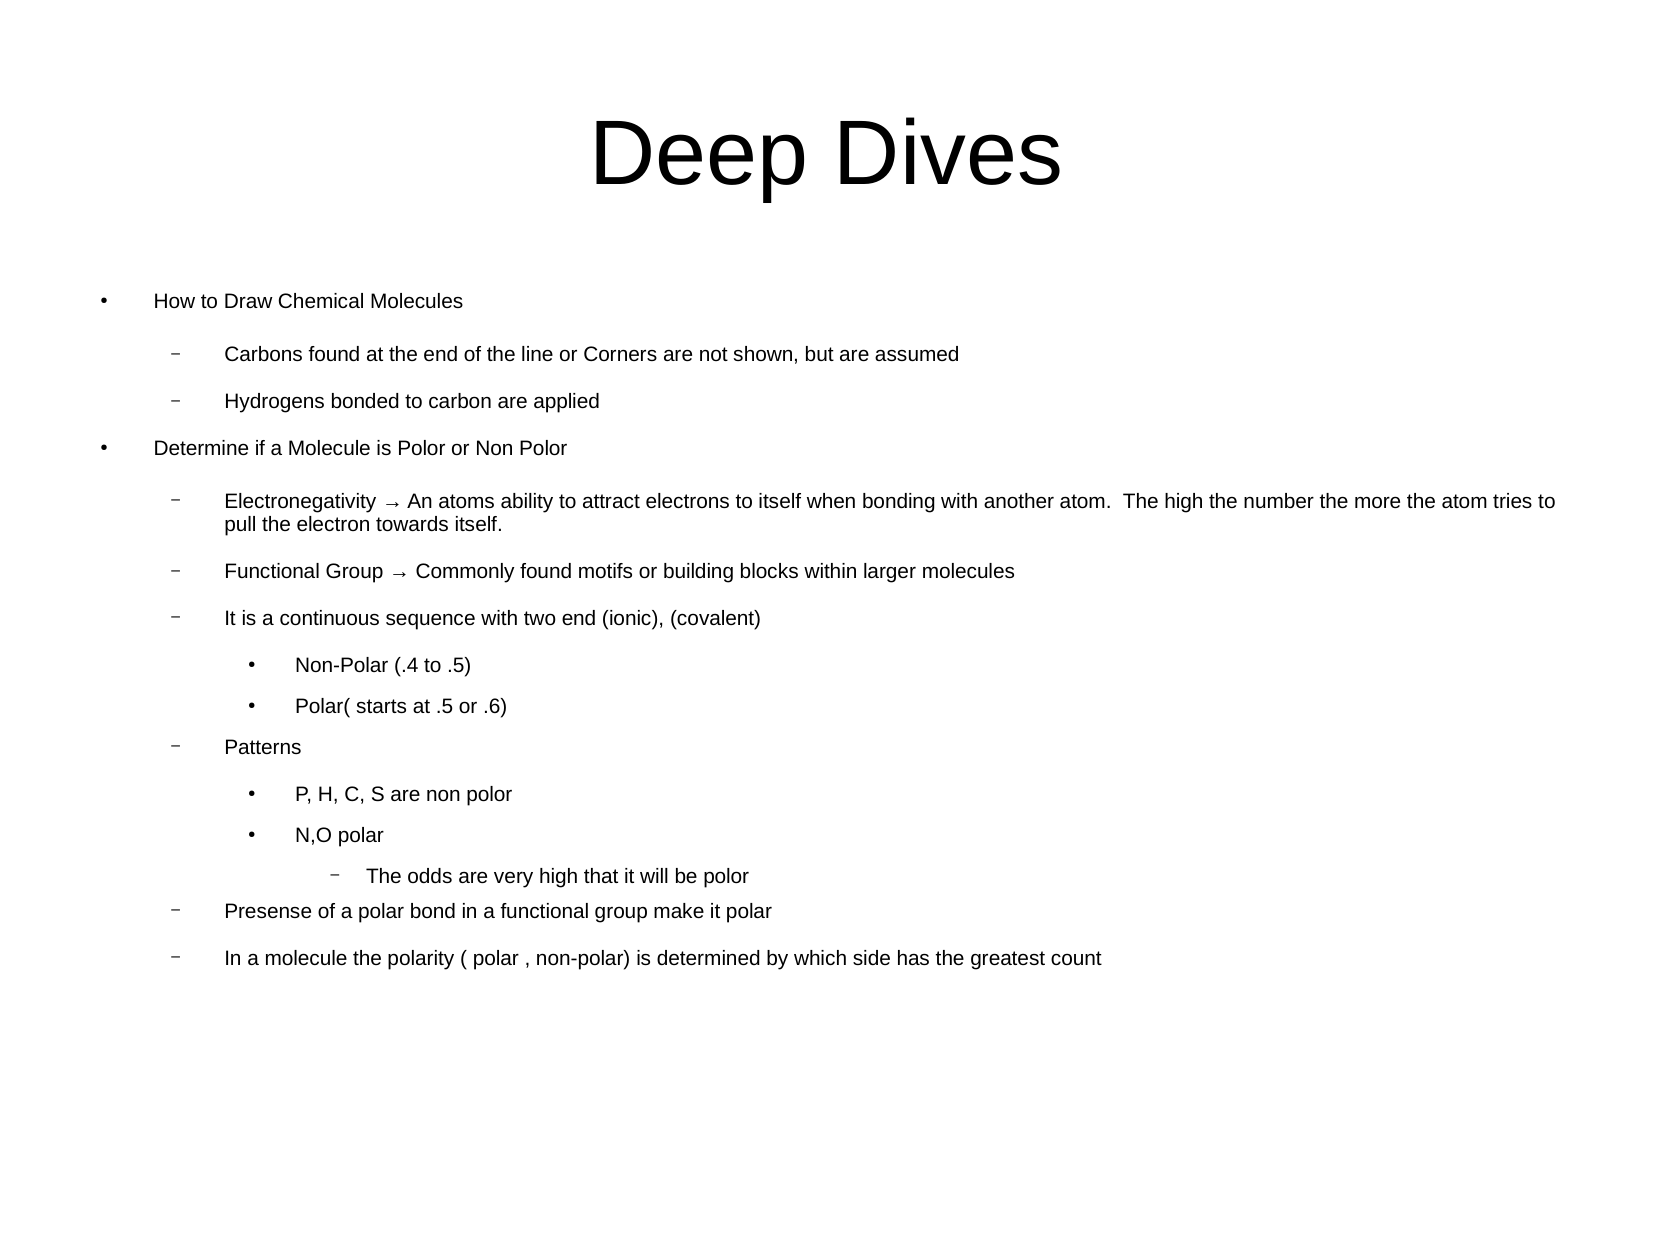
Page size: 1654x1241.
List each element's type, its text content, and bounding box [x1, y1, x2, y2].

title Deep Dives [82, 49, 1571, 257]
list How to Draw Chemical Molecules Carbons found at the end of the line or Corners are not shown, but are assumed Hydrogens bonded to carbon are applied Determine if a Molecule is Polor or Non Polor Electronegativity → An atoms ability to attract electrons to itself when bonding with another atom. The high the number the more the atom tries to pull the electron towards itself. Functional Group → Commonly found motifs or building blocks within larger molecules It is a continuous sequence with two end (ionic), (covalent) Non-Polar (.4 to .5) Polar( starts at .5 or .6) Patterns P, H, C, S are non polor N,O polar The odds are very high that it will be polor Presense of a polar bond in a functional group make it polar In a molecule the polarity ( polar , non-polar) is determined by which side has the greatest count [82, 290, 1571, 1216]
